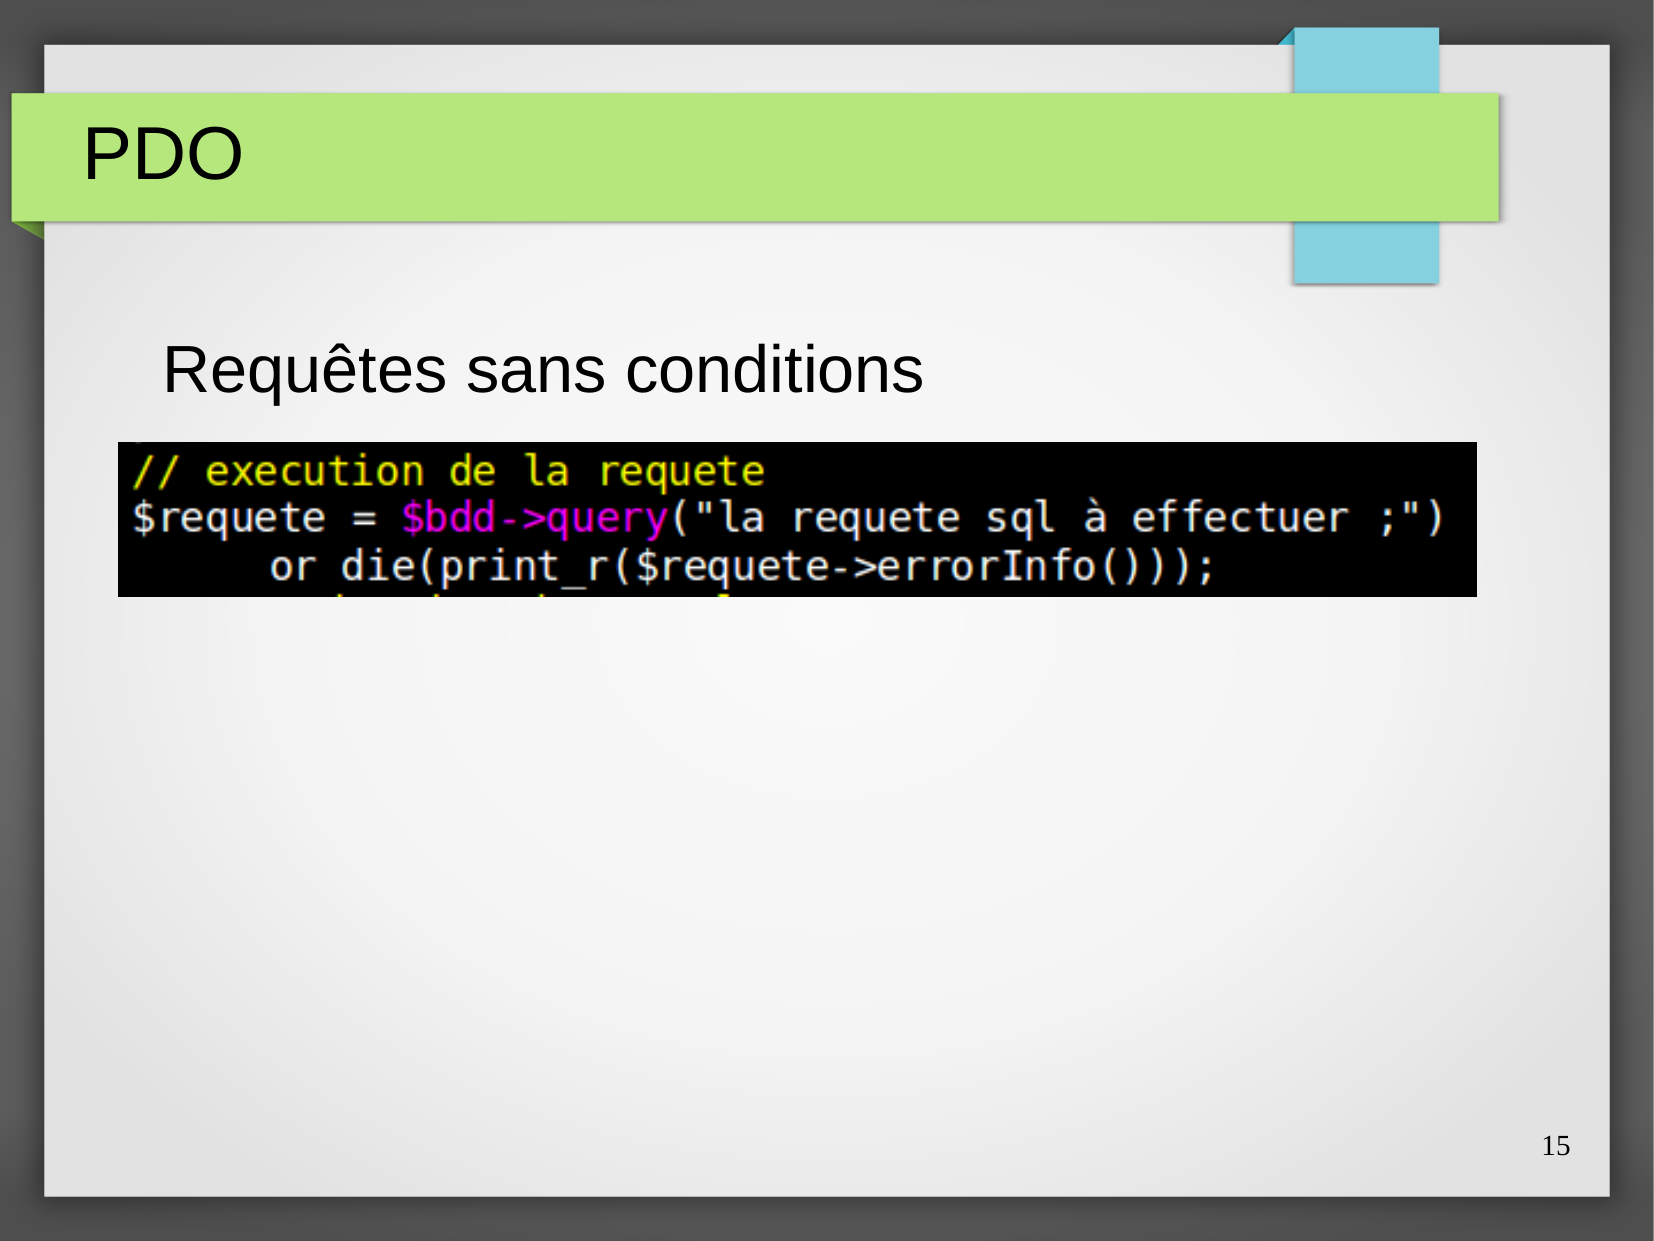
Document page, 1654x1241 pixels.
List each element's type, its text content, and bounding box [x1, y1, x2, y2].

text_box Requêtes sans conditions [147, 324, 1565, 490]
title PDO [82, 94, 1264, 213]
picture [0, 0, 1654, 1241]
